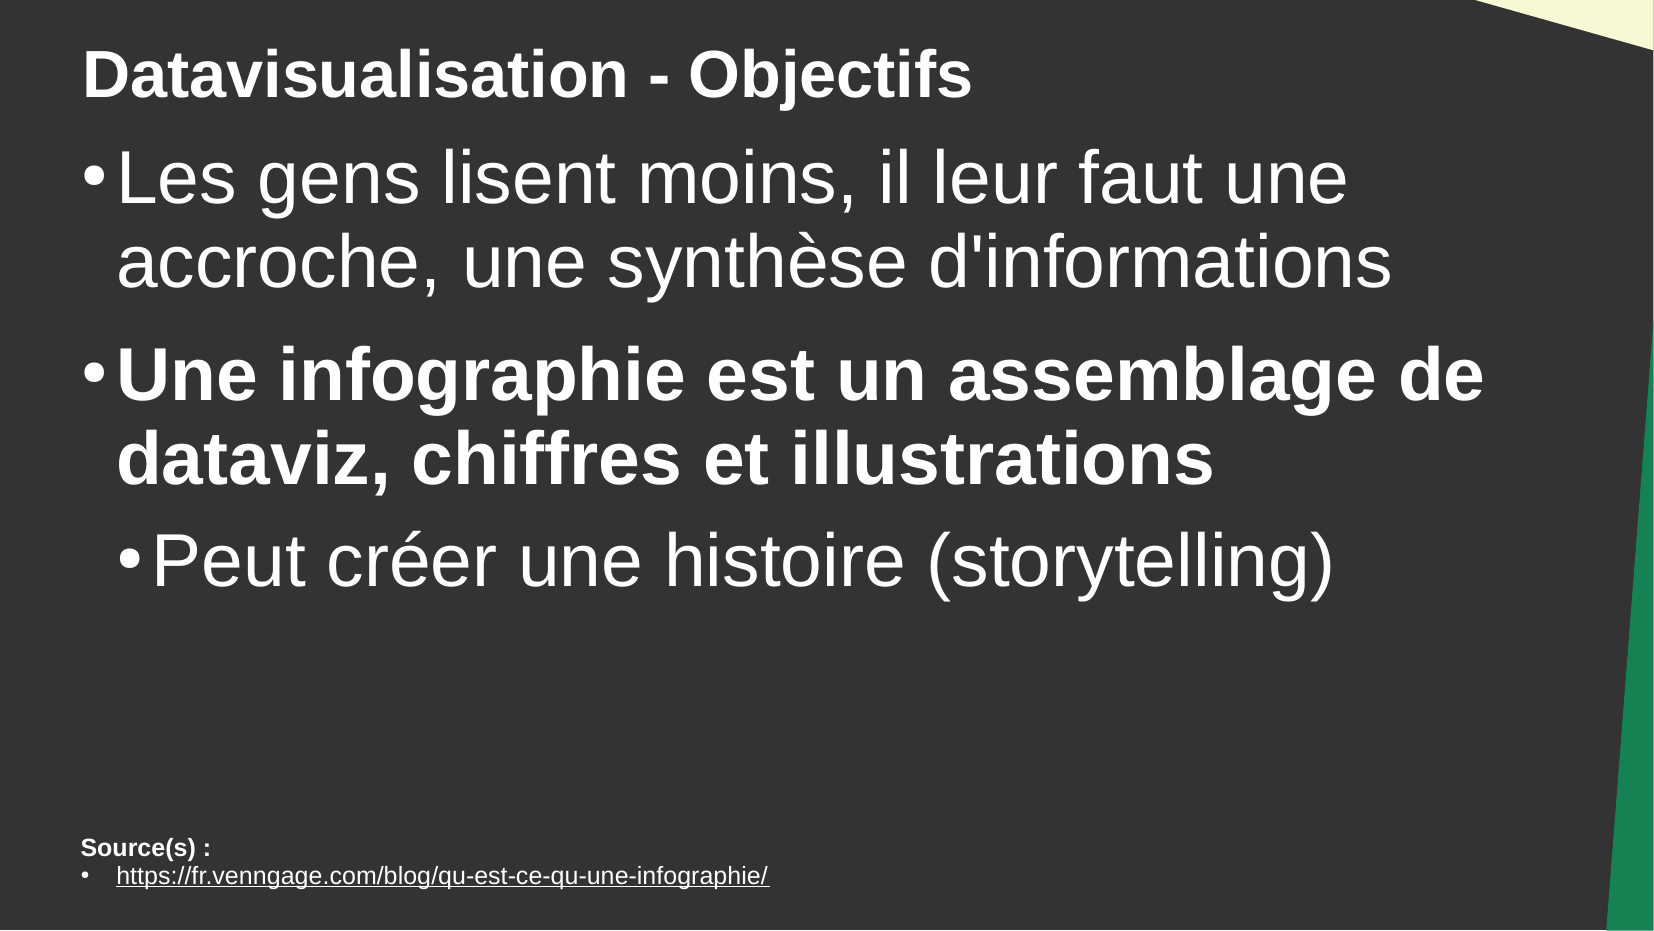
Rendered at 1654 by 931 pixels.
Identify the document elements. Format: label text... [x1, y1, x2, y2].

title Datavisualisation - Objectifs [82, 37, 1571, 122]
text_box [1475, 0, 1654, 51]
text_box Source(s) : https://fr.venngage.com/blog/qu-est-ce-qu-une-infographie/ [65, 826, 1483, 926]
list Les gens lisent moins, il leur faut une accroche, une synthèse d'informations Une infographie est un assemblage de dataviz, chiffres et illustrations Peut créer une histoire (storytelling) [80, 135, 1560, 762]
text_box [1606, 313, 1654, 931]
